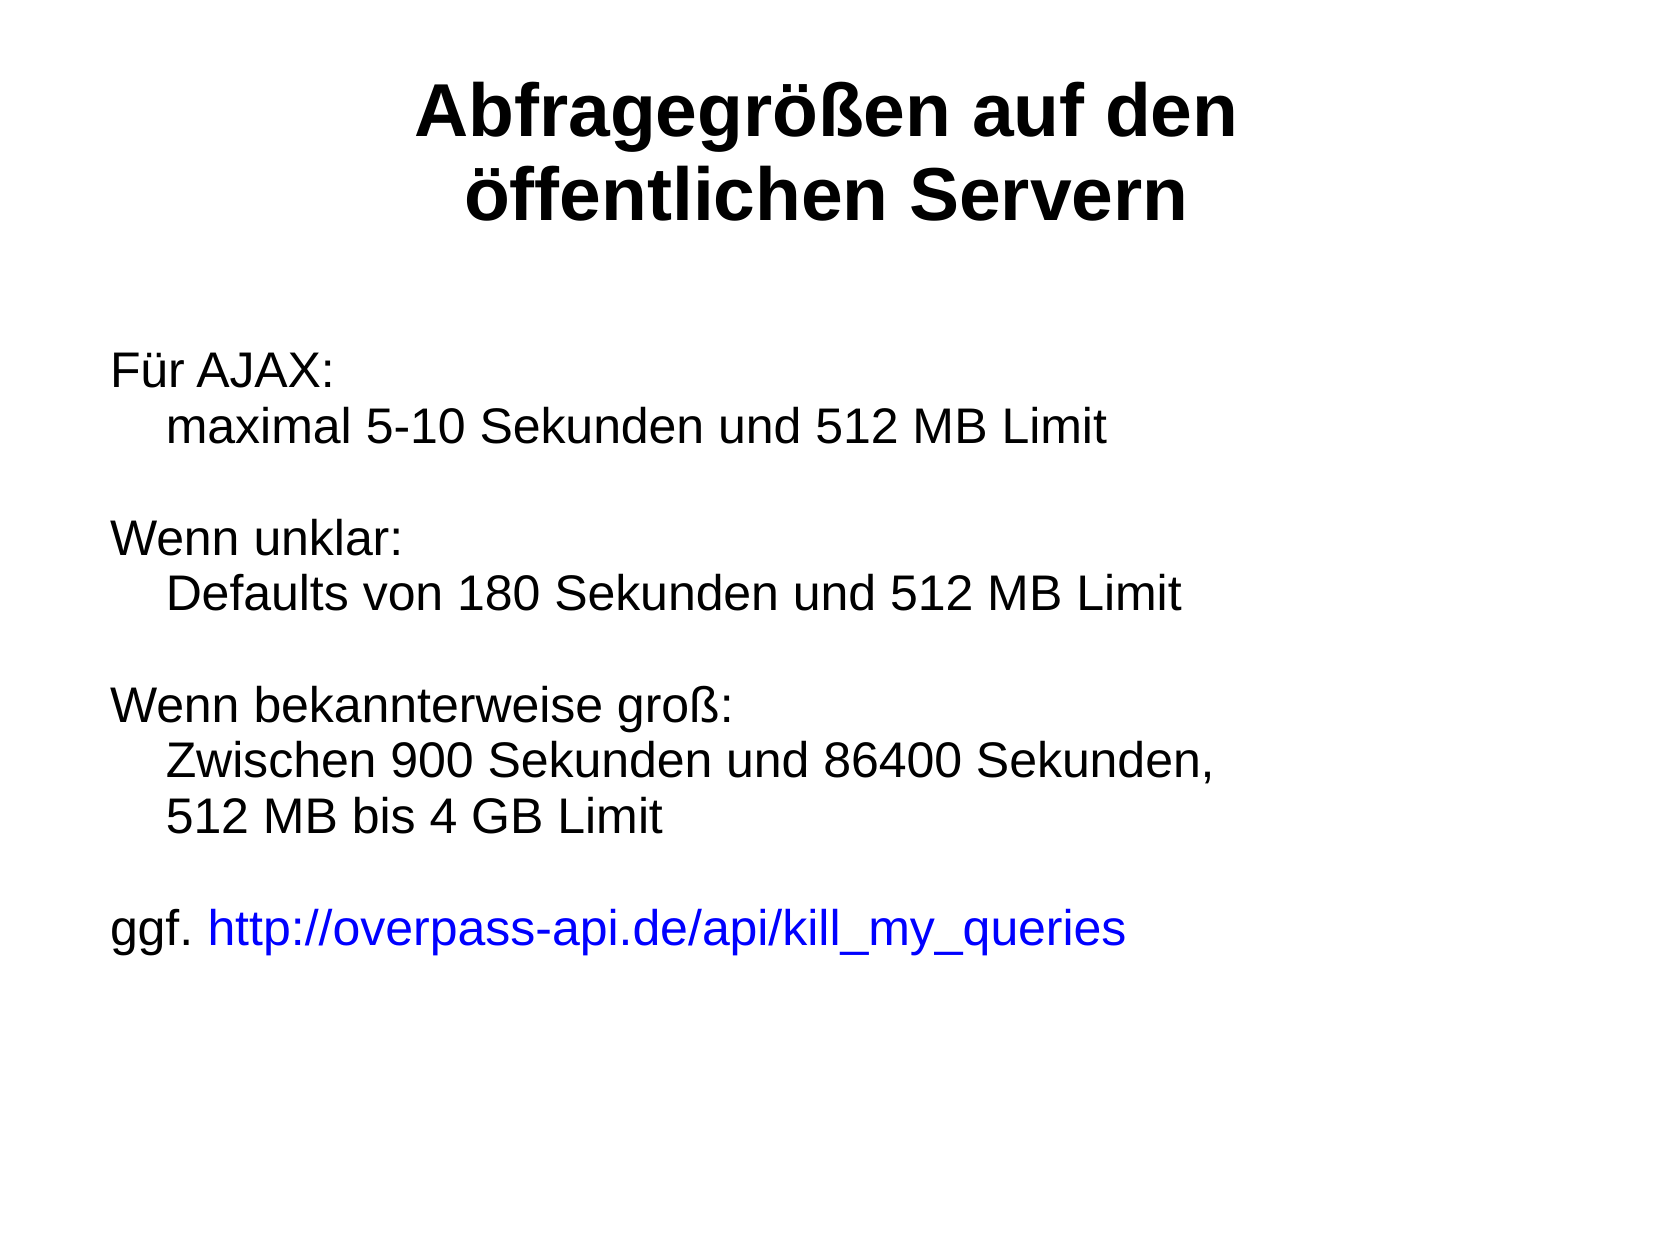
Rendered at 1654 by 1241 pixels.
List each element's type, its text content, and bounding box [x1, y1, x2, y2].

text_box Für AJAX: maximal 5-10 Sekunden und 512 MB Limit Wenn unklar: Defaults von 180 Sekunden und 512 MB Limit Wenn bekannterweise groß: Zwischen 900 Sekunden und 86400 Sekunden, 512 MB bis 4 GB Limit ggf. http://overpass-api.de/api/kill_my_queries [95, 335, 1592, 988]
text_box Abfragegrößen auf den öffentlichen Servern [399, 61, 1254, 244]
